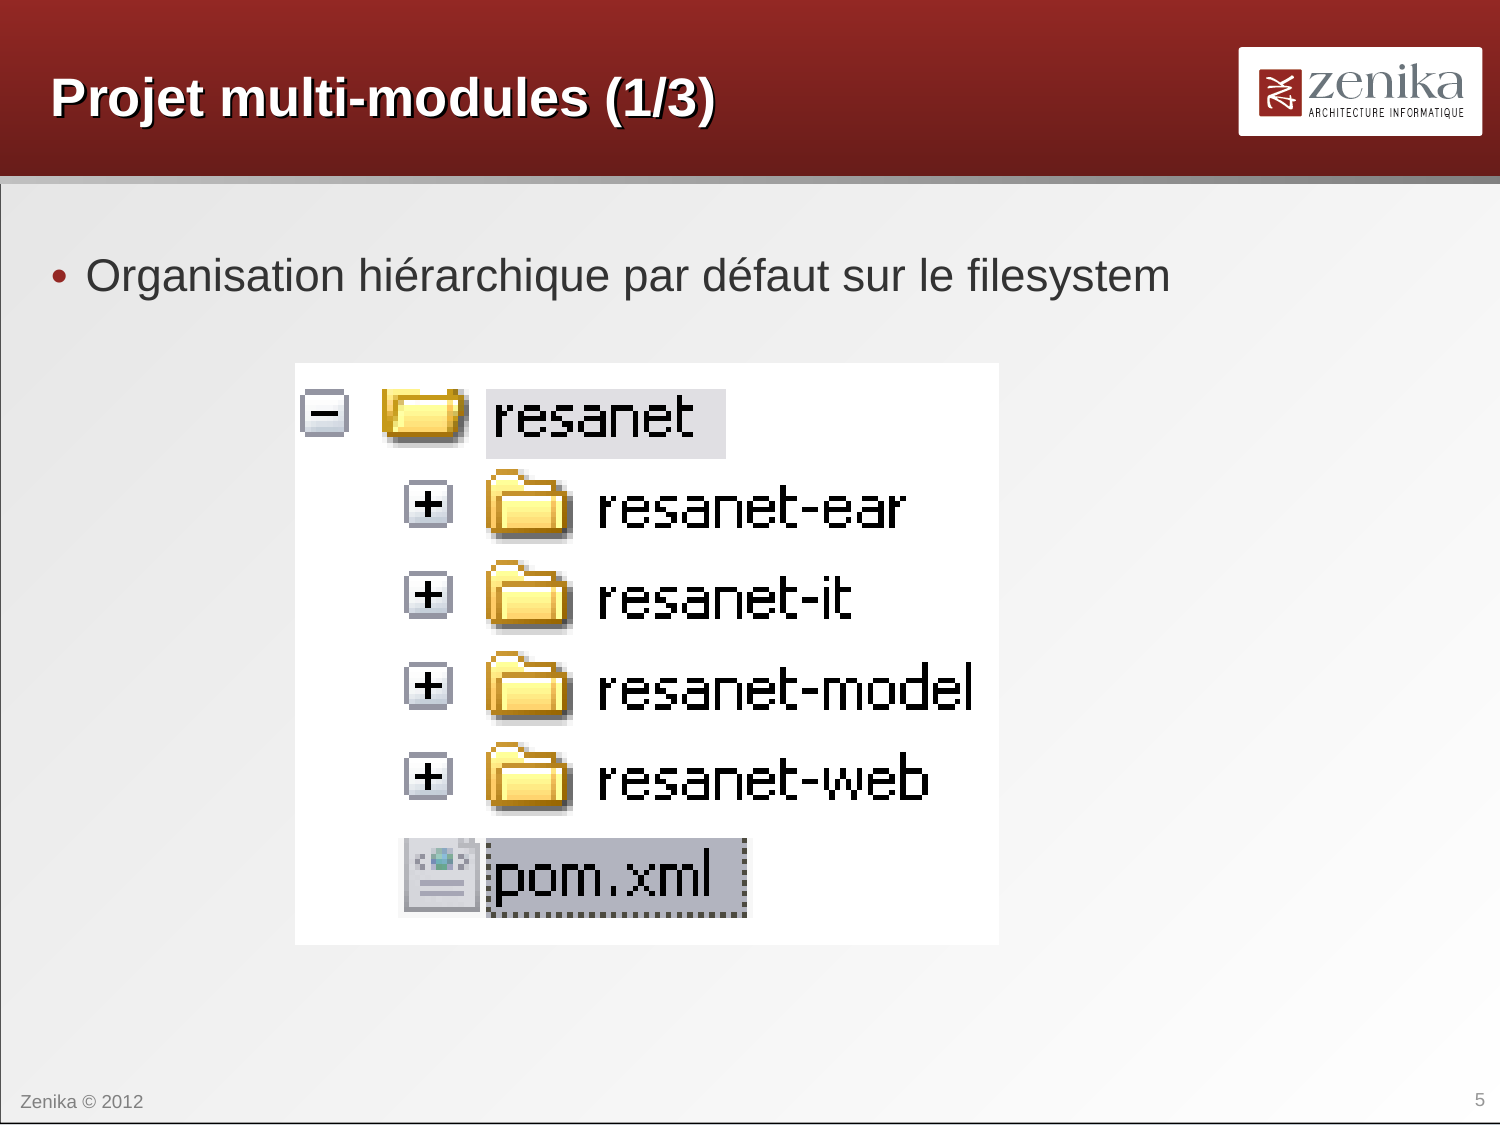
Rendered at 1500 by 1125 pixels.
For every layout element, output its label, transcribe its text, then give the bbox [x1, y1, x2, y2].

picture [295, 363, 999, 945]
picture [1257, 58, 1464, 125]
title Projet multi-modules (1/3) [50, 15, 1206, 180]
list Organisation hiérarchique par défaut sur le filesystem [50, 249, 1435, 1079]
